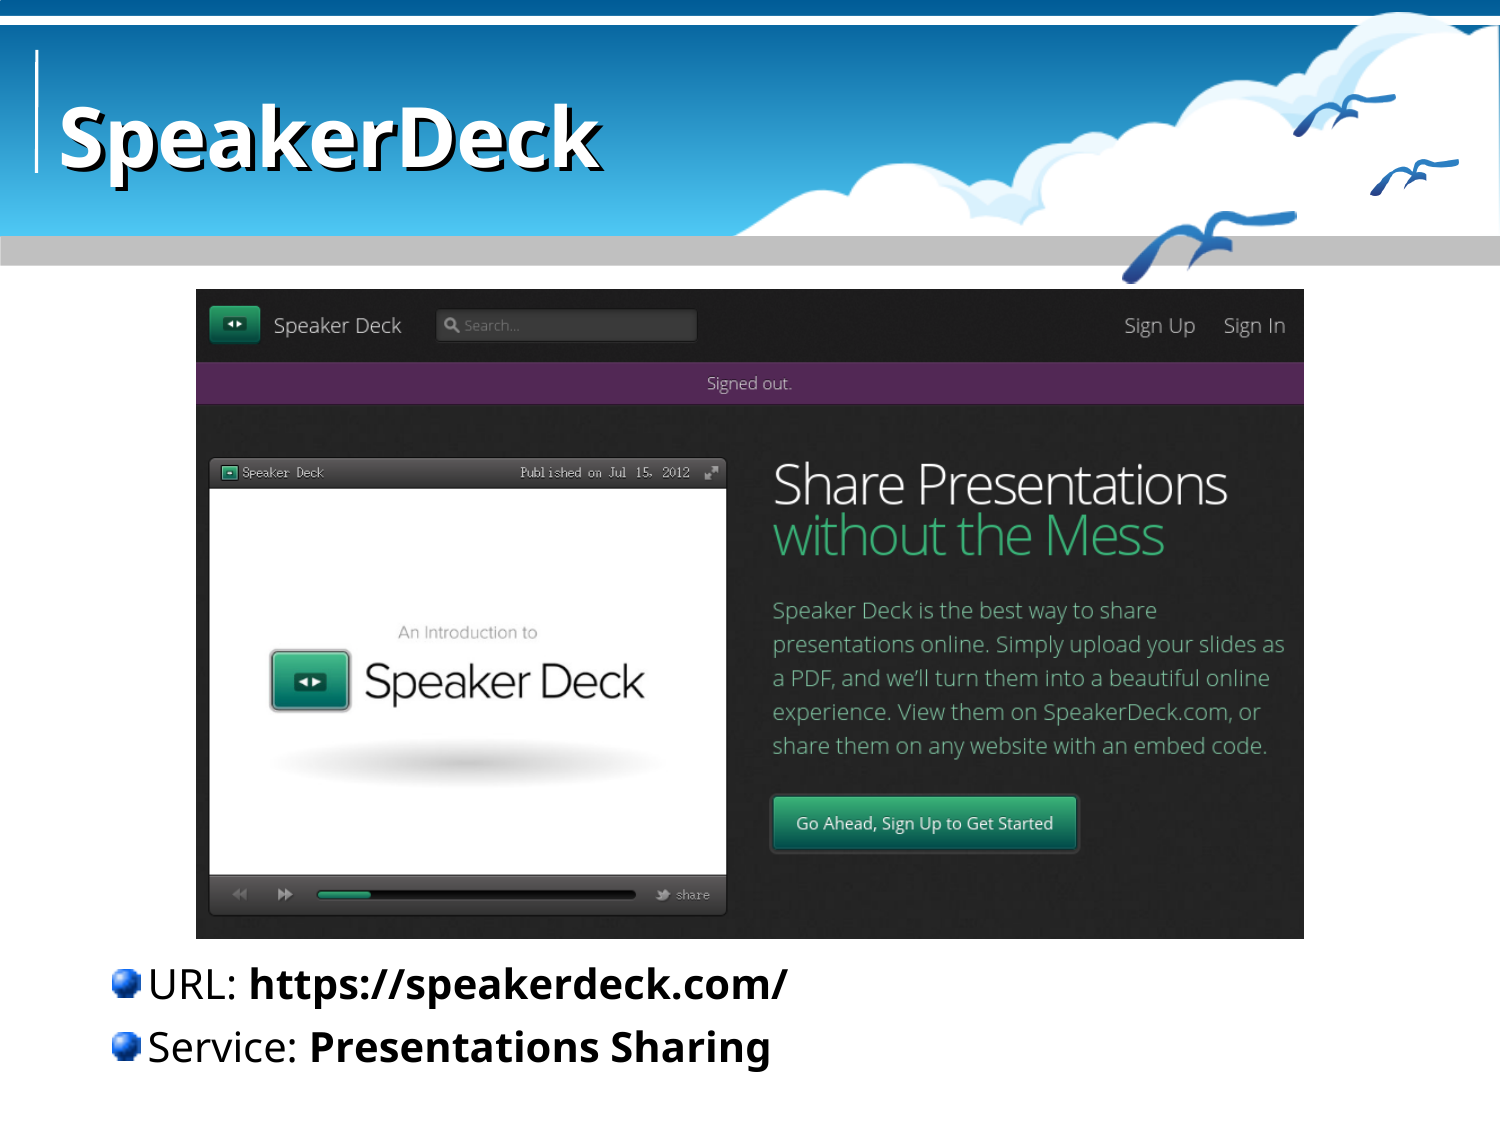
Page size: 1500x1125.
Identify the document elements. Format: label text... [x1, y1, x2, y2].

text_box URL: https://speakerdeck.com/ Service: Presentations Sharing [97, 947, 1422, 1053]
picture [112, 1053, 141, 1061]
picture [196, 289, 1304, 939]
title SpeakerDeck [59, 86, 1465, 186]
picture [730, 12, 1500, 284]
